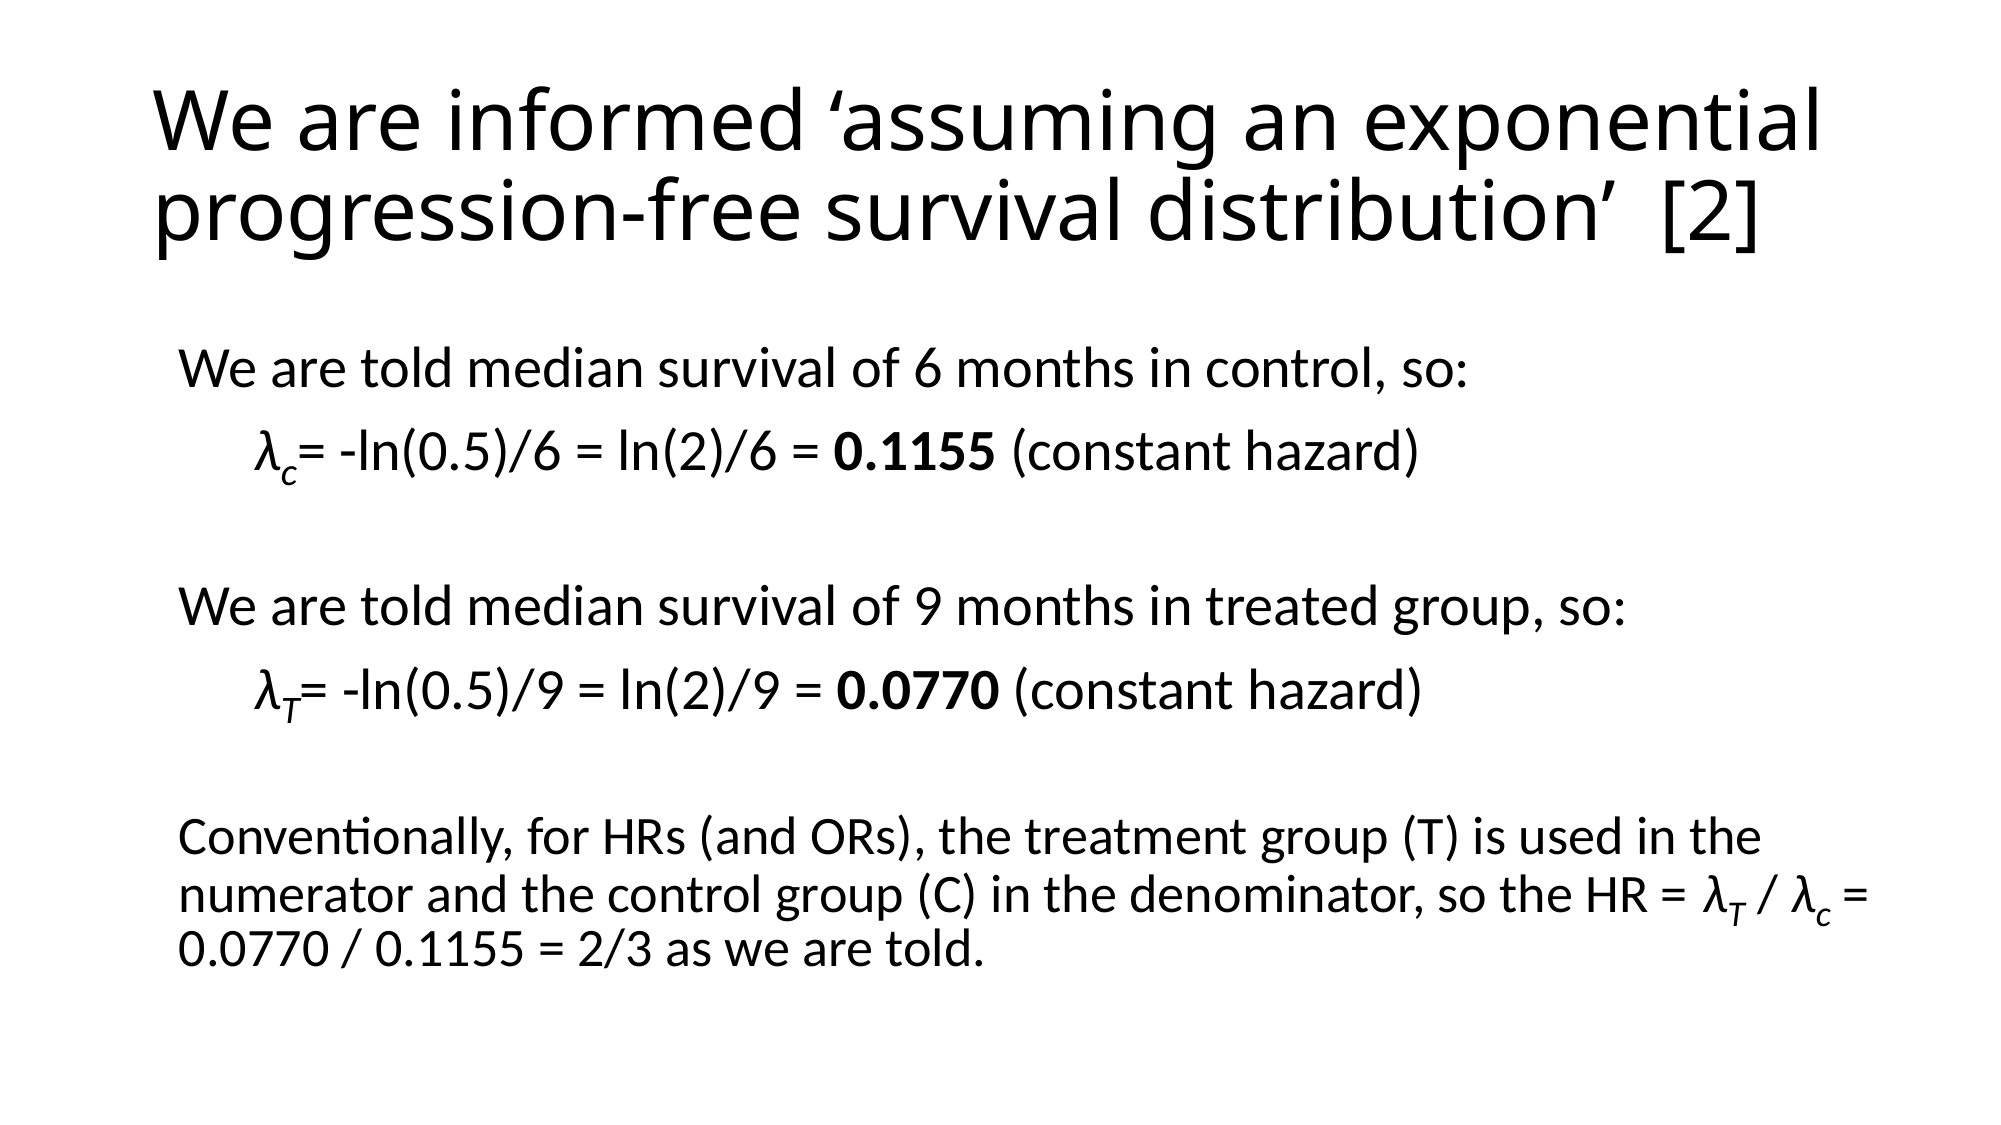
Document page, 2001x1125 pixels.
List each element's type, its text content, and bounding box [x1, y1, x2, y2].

title We are informed ‘assuming an exponential progression-free survival distribution’ [2] [137, 59, 1863, 278]
list We are told median survival of 6 months in control, so: λc= -ln(0.5)/6 = ln(2)/6 = 0.1155 (constant hazard) We are told median survival of 9 months in treated group, so: λT= -ln(0.5)/9 = ln(2)/9 = 0.0770 (constant hazard) Conventionally, for HRs (and ORs), the treatment group (T) is used in the numerator and the control group (C) in the denominator, so the HR = λT / λc = 0.0770 / 0.1155 = 2/3 as we are told. [163, 335, 1889, 1049]
